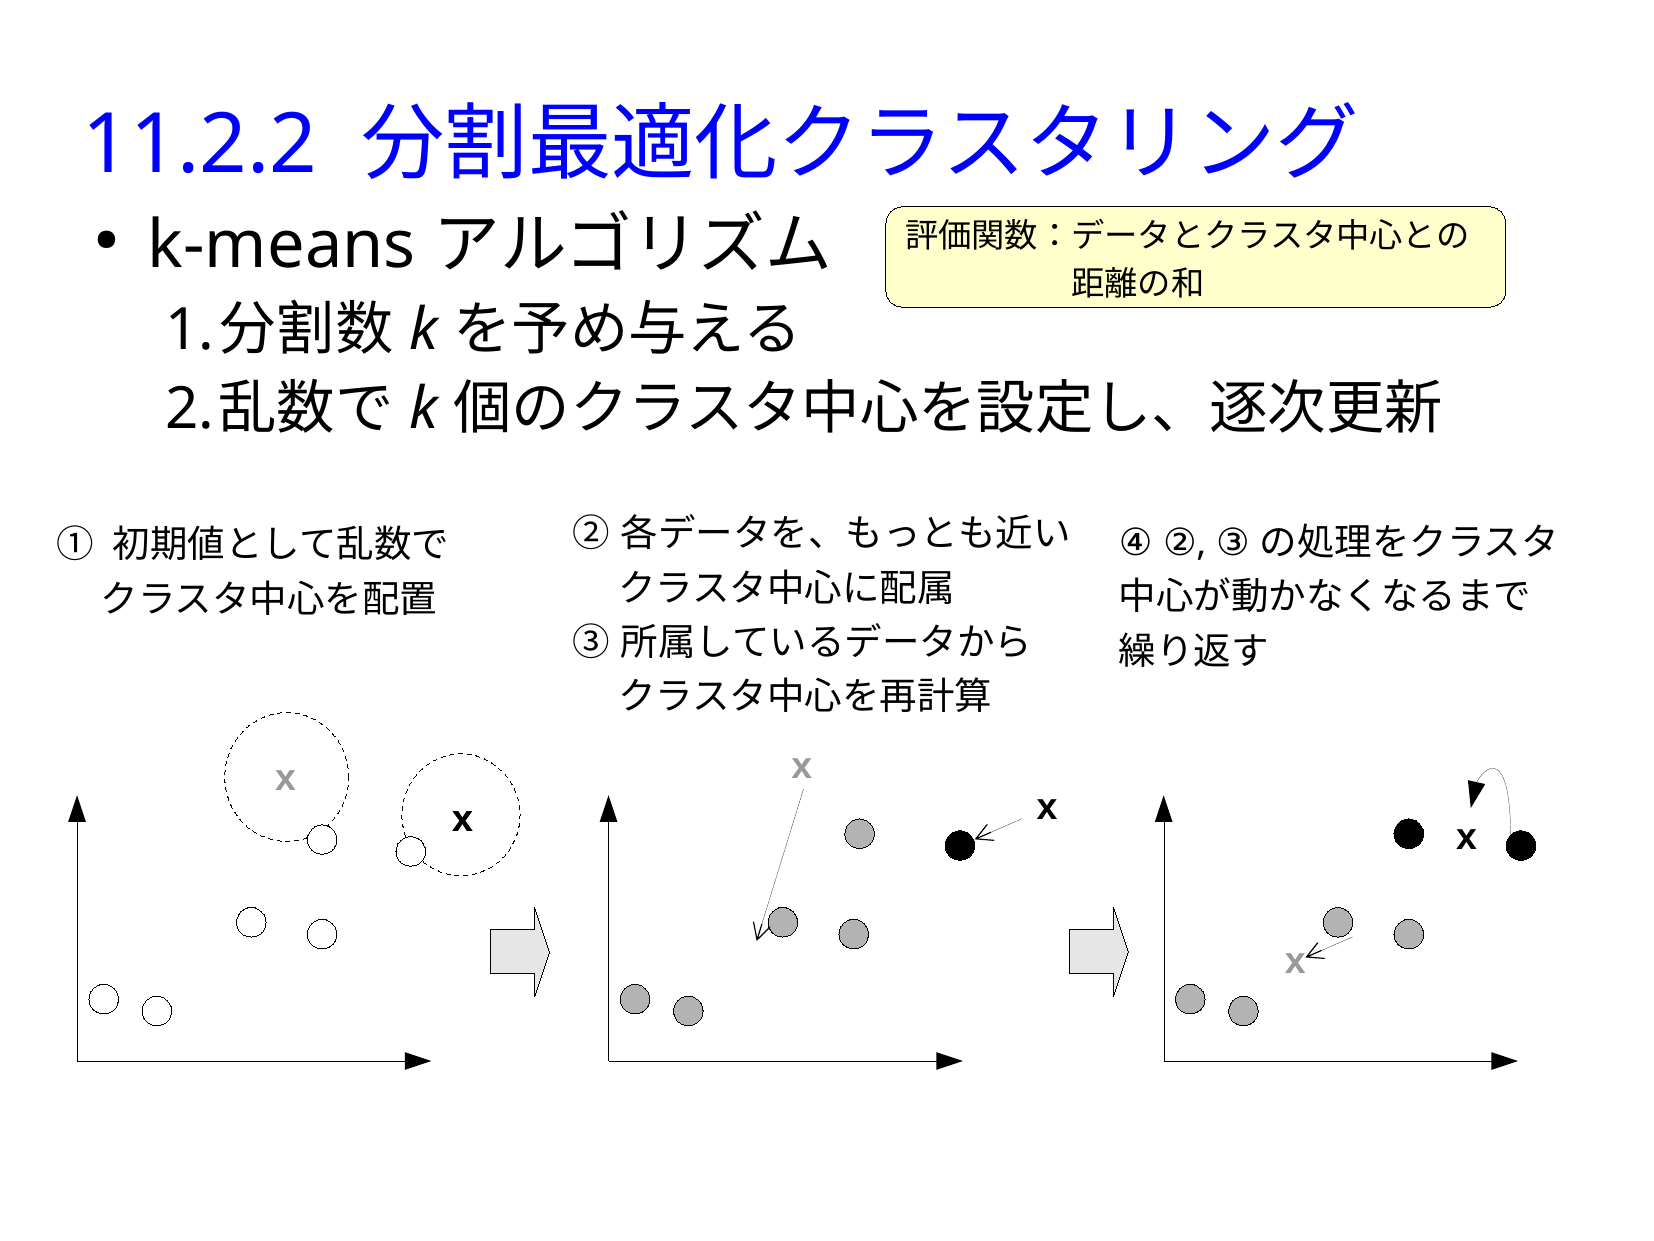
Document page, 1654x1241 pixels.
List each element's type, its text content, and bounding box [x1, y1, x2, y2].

text_box x [776, 737, 828, 796]
text_box ① 初期値として乱数で クラスタ中心を配置 [41, 507, 523, 635]
text_box [768, 907, 798, 938]
text_box [1506, 830, 1536, 861]
text_box [838, 919, 869, 949]
text_box [1175, 984, 1206, 1014]
text_box [1323, 907, 1353, 938]
text_box x [437, 790, 497, 849]
text_box [236, 907, 267, 938]
text_box x [1313, 952, 1321, 957]
text_box [1393, 818, 1424, 849]
text_box [490, 907, 550, 997]
text_box x [260, 748, 311, 808]
text_box x [1269, 932, 1321, 991]
text_box [395, 836, 426, 867]
text_box [844, 818, 875, 849]
text_box x [1441, 808, 1501, 867]
text_box [673, 996, 704, 1026]
text_box 評価関数：データとクラスタ中心との 距離の和 [885, 206, 1506, 308]
text_box [620, 984, 650, 1014]
text_box ②各データを、もっとも近い クラスタ中心に配属 ③所属しているデータから クラスタ中心を再計算 [557, 496, 1086, 737]
text_box ④ ②, ③の処理をクラスタ 中心が動かなくなるまで 繰り返す [1104, 504, 1608, 689]
title 11.2.2 分割最適化クラスタリング [82, 27, 1571, 279]
list k-meansアルゴリズム 分割数kを予め与える 乱数でk個のクラスタ中心を設定し、逐次更新 [76, 196, 1519, 916]
text_box [307, 824, 337, 855]
text_box [1069, 907, 1129, 997]
text_box [307, 919, 337, 949]
text_box [945, 830, 975, 861]
text_box [142, 996, 172, 1026]
text_box [1393, 919, 1424, 949]
text_box [1228, 996, 1259, 1026]
text_box [88, 984, 119, 1014]
text_box x [1021, 778, 1082, 849]
